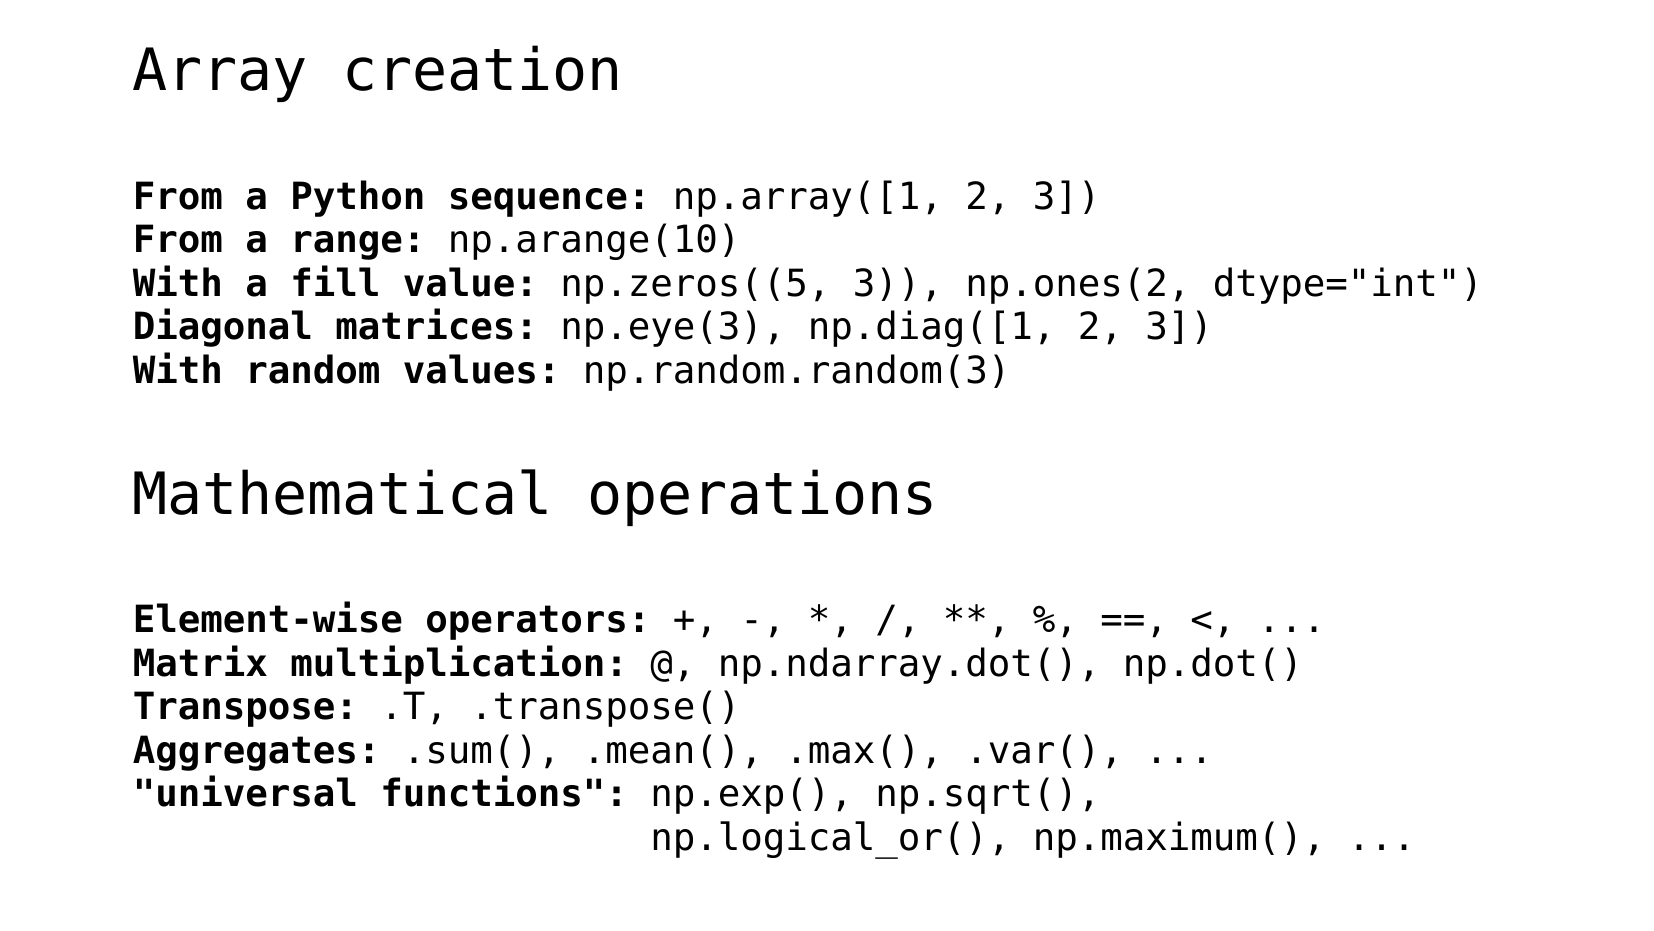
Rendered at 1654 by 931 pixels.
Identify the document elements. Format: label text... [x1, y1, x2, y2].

text_box Element-wise operators: +, -, *, /, **, %, ==, <, ... Matrix multiplication: @, np.ndarray.dot(), np.dot() Transpose: .T, .transpose() Aggregates: .sum(), .mean(), .max(), .var(), ... "universal functions": np.exp(), np.sqrt(), np.logical_or(), np.maximum(), ... [118, 590, 1506, 867]
text_box From a Python sequence: np.array([1, 2, 3]) From a range: np.arange(10) With a fill value: np.zeros((5, 3)), np.ones(2, dtype="int") Diagonal matrices: np.eye(3), np.diag([1, 2, 3]) With random values: np.random.random(3) [118, 167, 1506, 404]
text_box Array creation [118, 29, 1123, 119]
text_box Mathematical operations [118, 452, 1123, 542]
